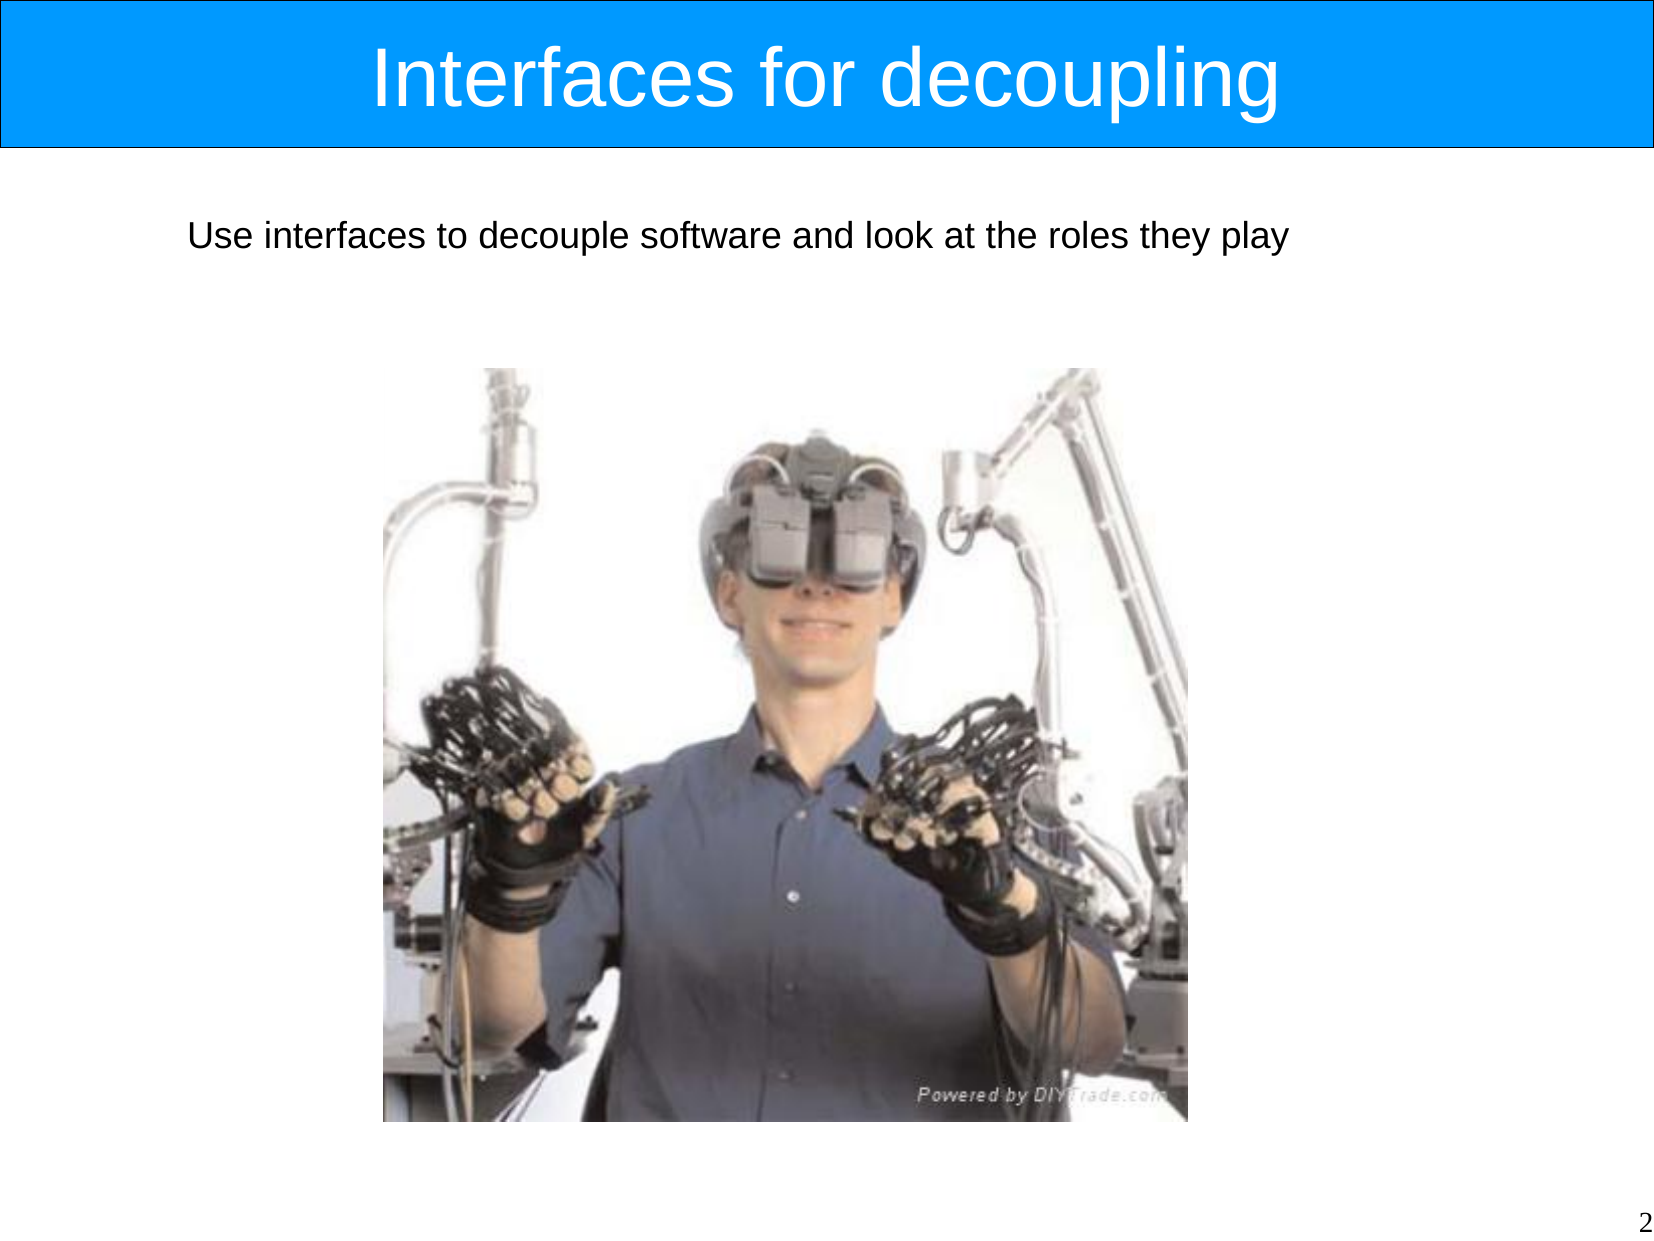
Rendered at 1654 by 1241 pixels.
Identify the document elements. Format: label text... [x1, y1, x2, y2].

text_box Use interfaces to decouple software and look at the roles they play [172, 206, 1304, 264]
picture [383, 368, 1188, 1123]
title Interfaces for decoupling [82, 13, 1571, 142]
